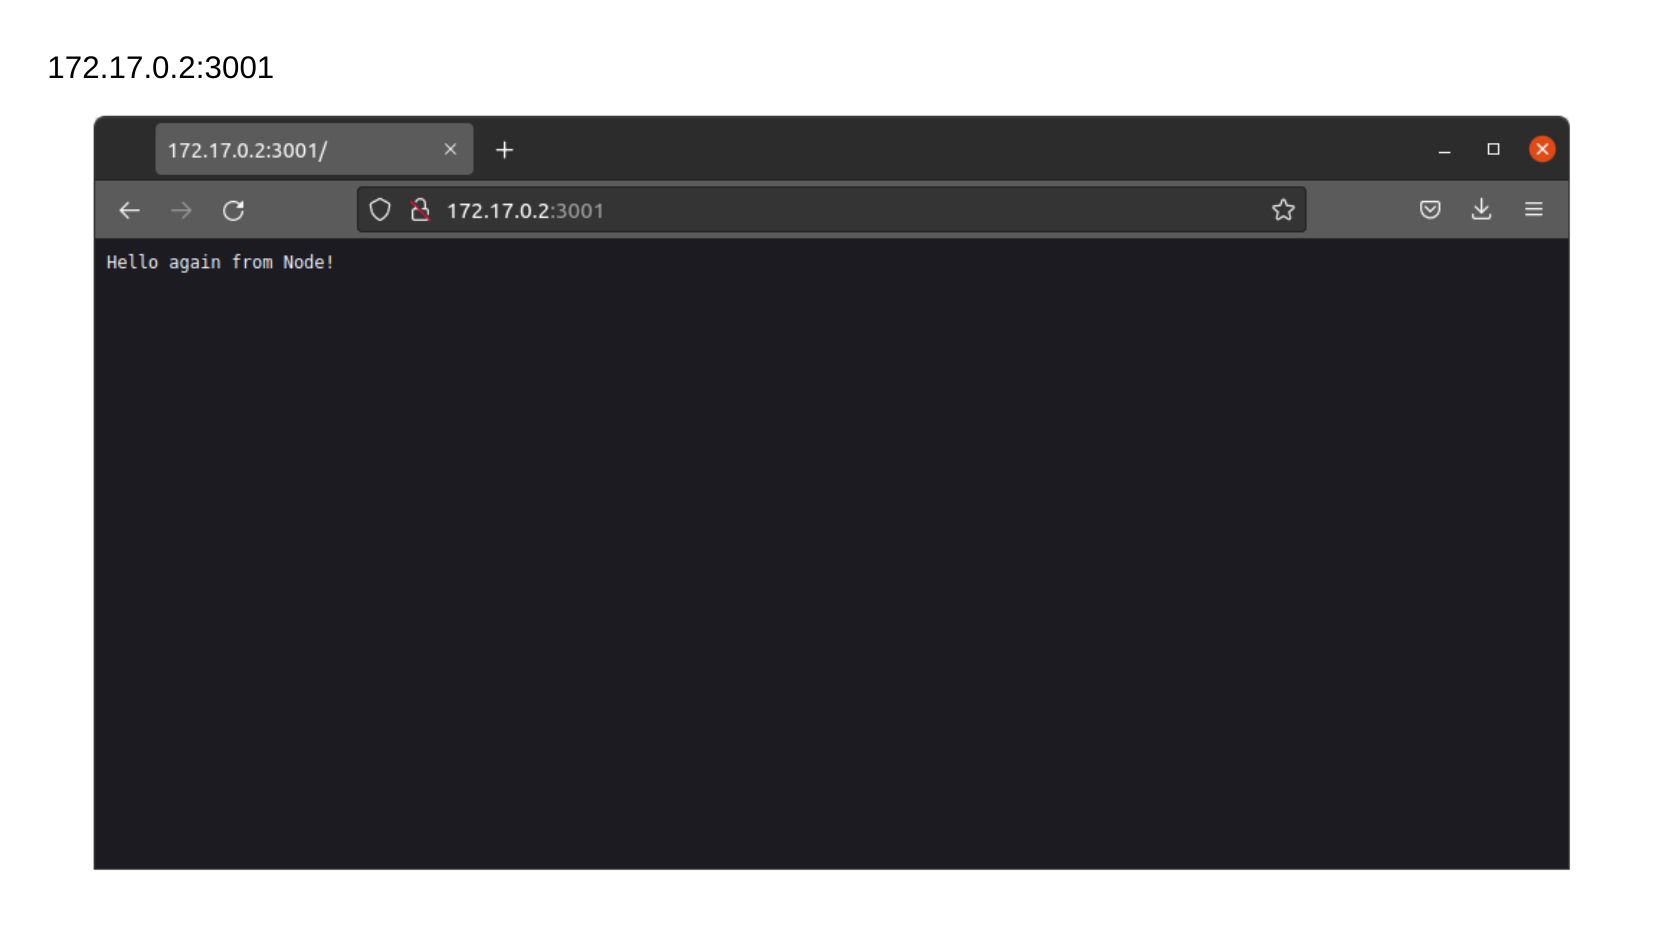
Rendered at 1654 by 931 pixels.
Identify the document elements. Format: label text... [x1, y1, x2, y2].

title 172.17.0.2:3001 [47, 39, 1536, 97]
picture [81, 106, 1583, 883]
